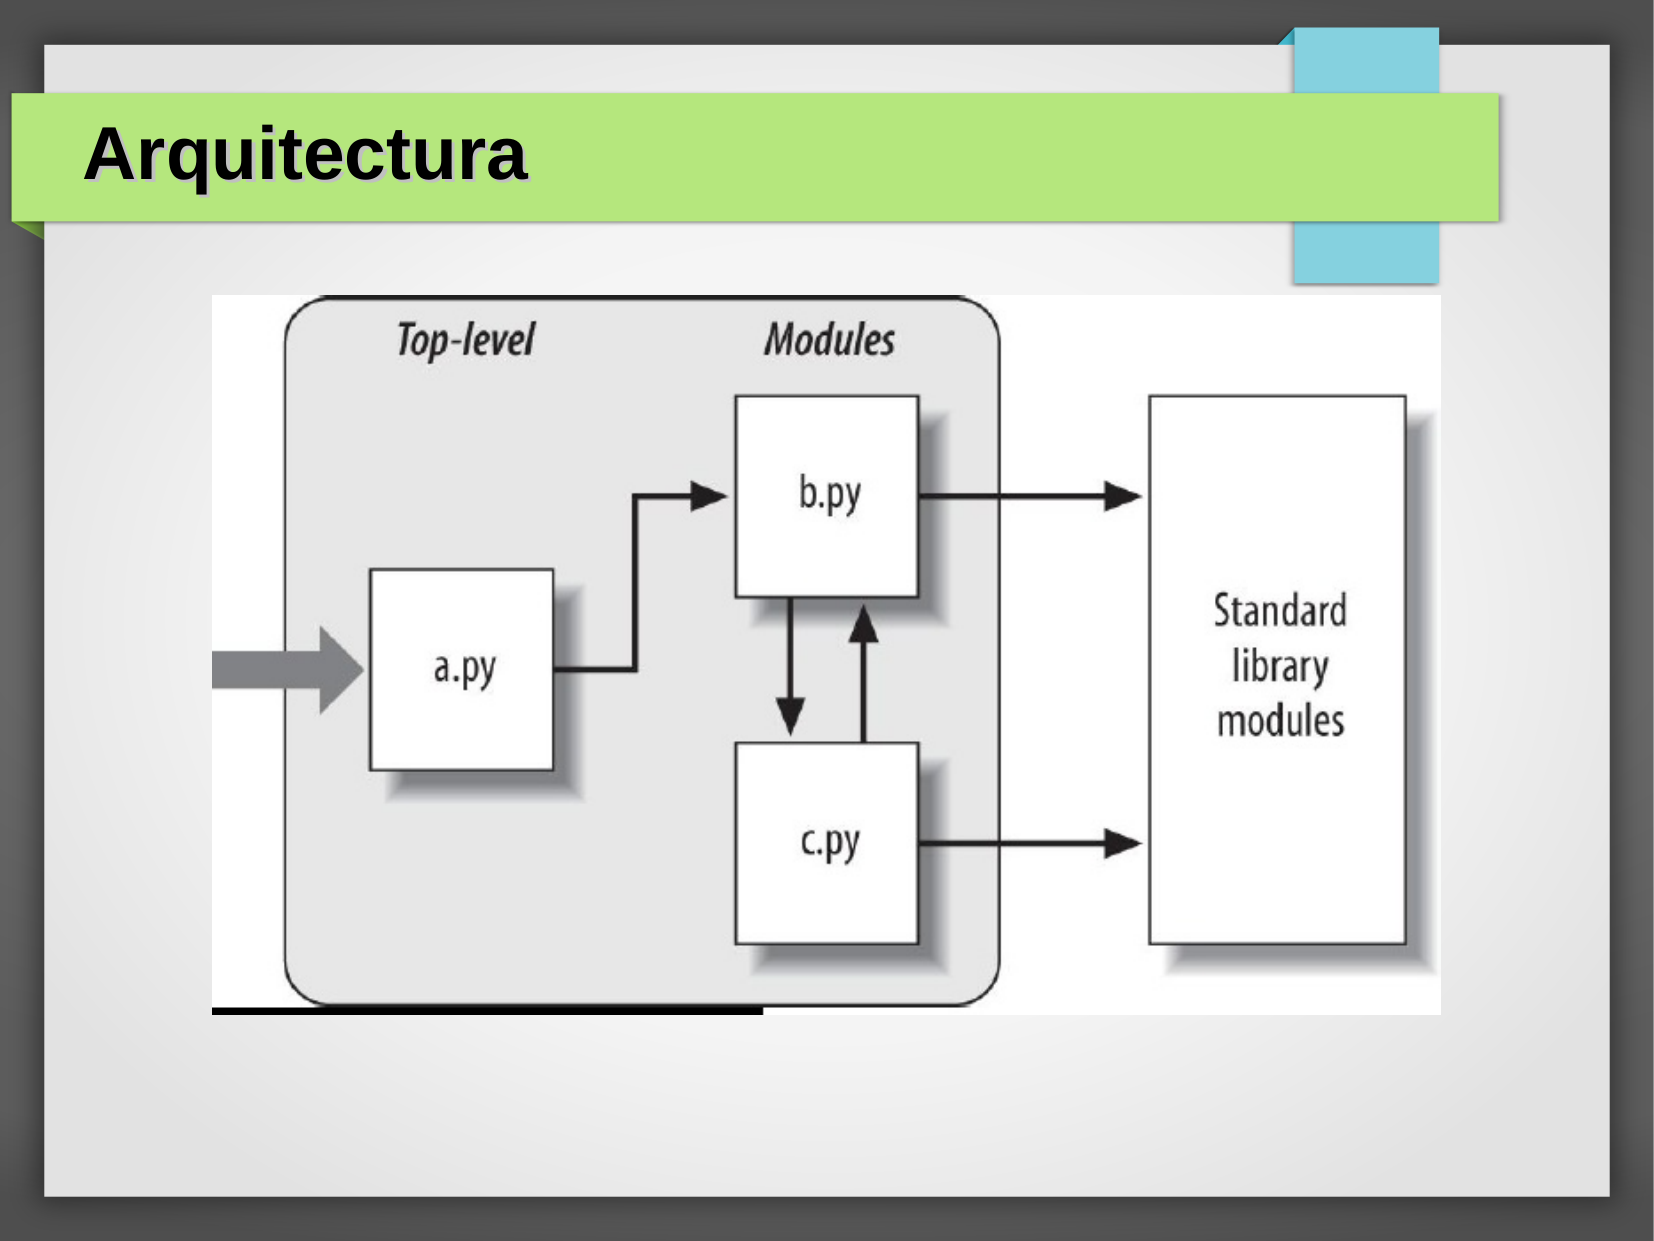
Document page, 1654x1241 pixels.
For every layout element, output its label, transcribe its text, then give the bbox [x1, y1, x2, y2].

picture [0, 0, 1654, 1241]
title Arquitectura [82, 94, 1264, 213]
